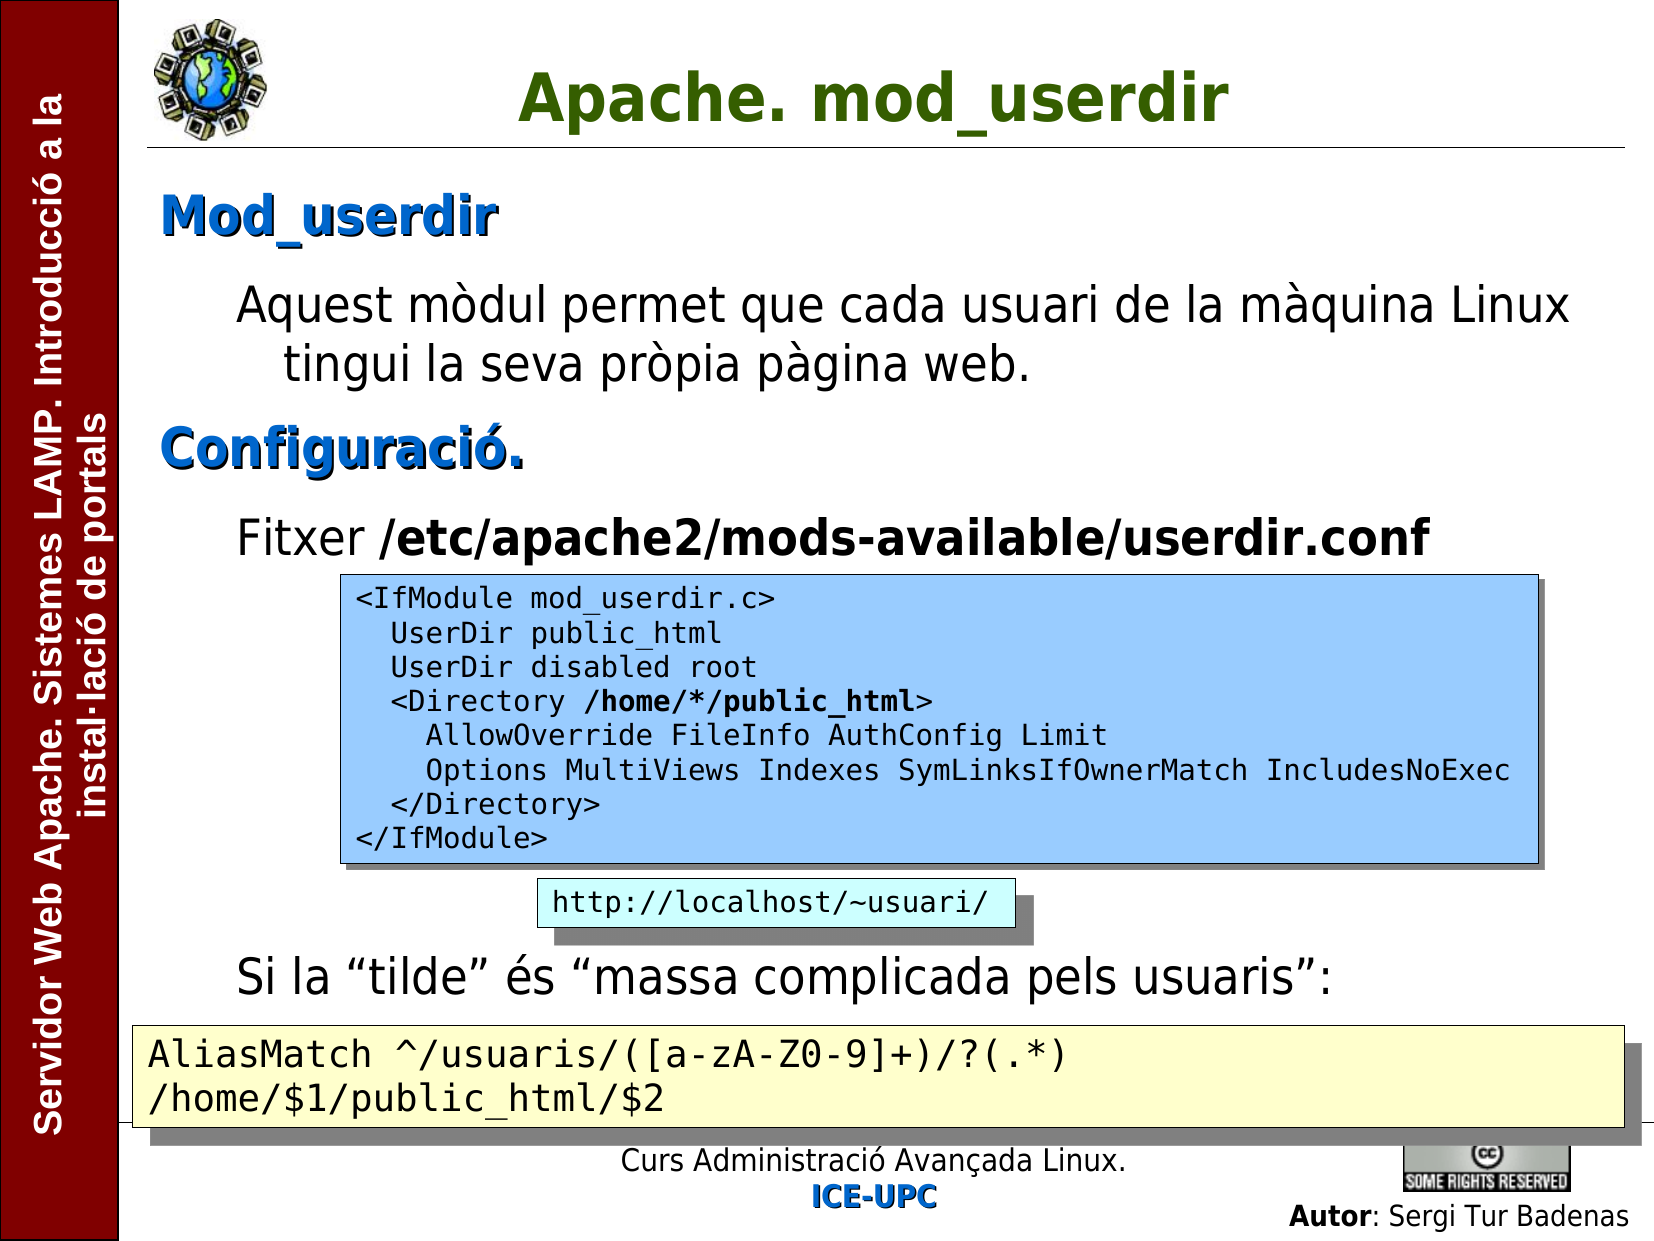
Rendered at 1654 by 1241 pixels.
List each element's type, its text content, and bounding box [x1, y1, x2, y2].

title Apache. mod_userdir [129, 56, 1619, 141]
list Mod_userdir Aquest mòdul permet que cada usuari de la màquina Linux tingui la seva pròpia pàgina web. Configuració. Fitxer /etc/apache2/mods-available/userdir.conf Si la “tilde” és “massa complicada pels usuaris”: [141, 183, 1630, 1043]
picture [1403, 1146, 1571, 1192]
text_box http://localhost/~usuari/ [537, 878, 1016, 928]
picture [154, 19, 268, 56]
text_box <IfModule mod_userdir.c> UserDir public_html UserDir disabled root <Directory /home/*/public_html> AllowOverride FileInfo AuthConfig Limit Options MultiViews Indexes SymLinksIfOwnerMatch IncludesNoExec </Directory> </IfModule> [340, 574, 1539, 864]
text_box AliasMatch ^/usuaris/([a-zA-Z0-9]+)/?(.*) /home/$1/public_html/$2 [132, 1025, 1625, 1085]
